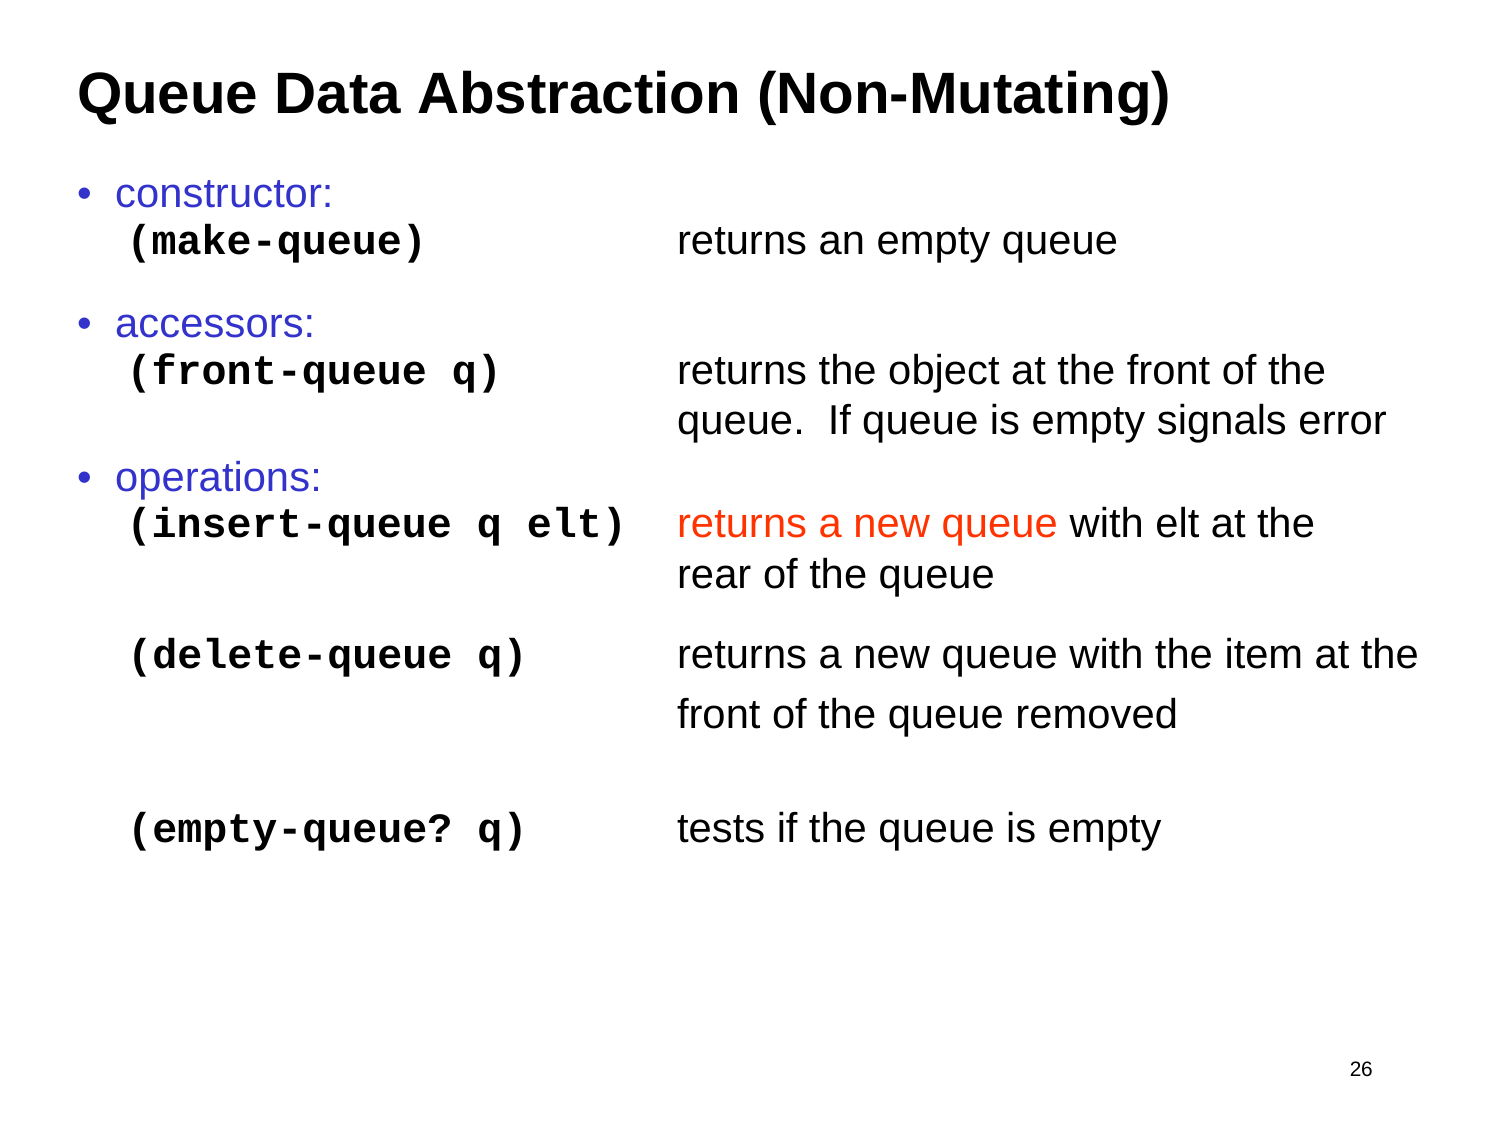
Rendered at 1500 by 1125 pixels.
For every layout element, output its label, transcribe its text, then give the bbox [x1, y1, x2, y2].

title Queue Data Abstraction (Non-Mutating) [62, 24, 1338, 162]
list constructor: (make-queue) returns an empty queue accessors: (front-queue q) returns the object at the front of the queue. If queue is empty signals error operations: (insert-queue q elt) returns a new queue with elt at the rear of the queue (delete-queue q) returns a new queue with the item at the front of the queue removed (empty-queue? q) tests if the queue is empty [62, 162, 1500, 1000]
